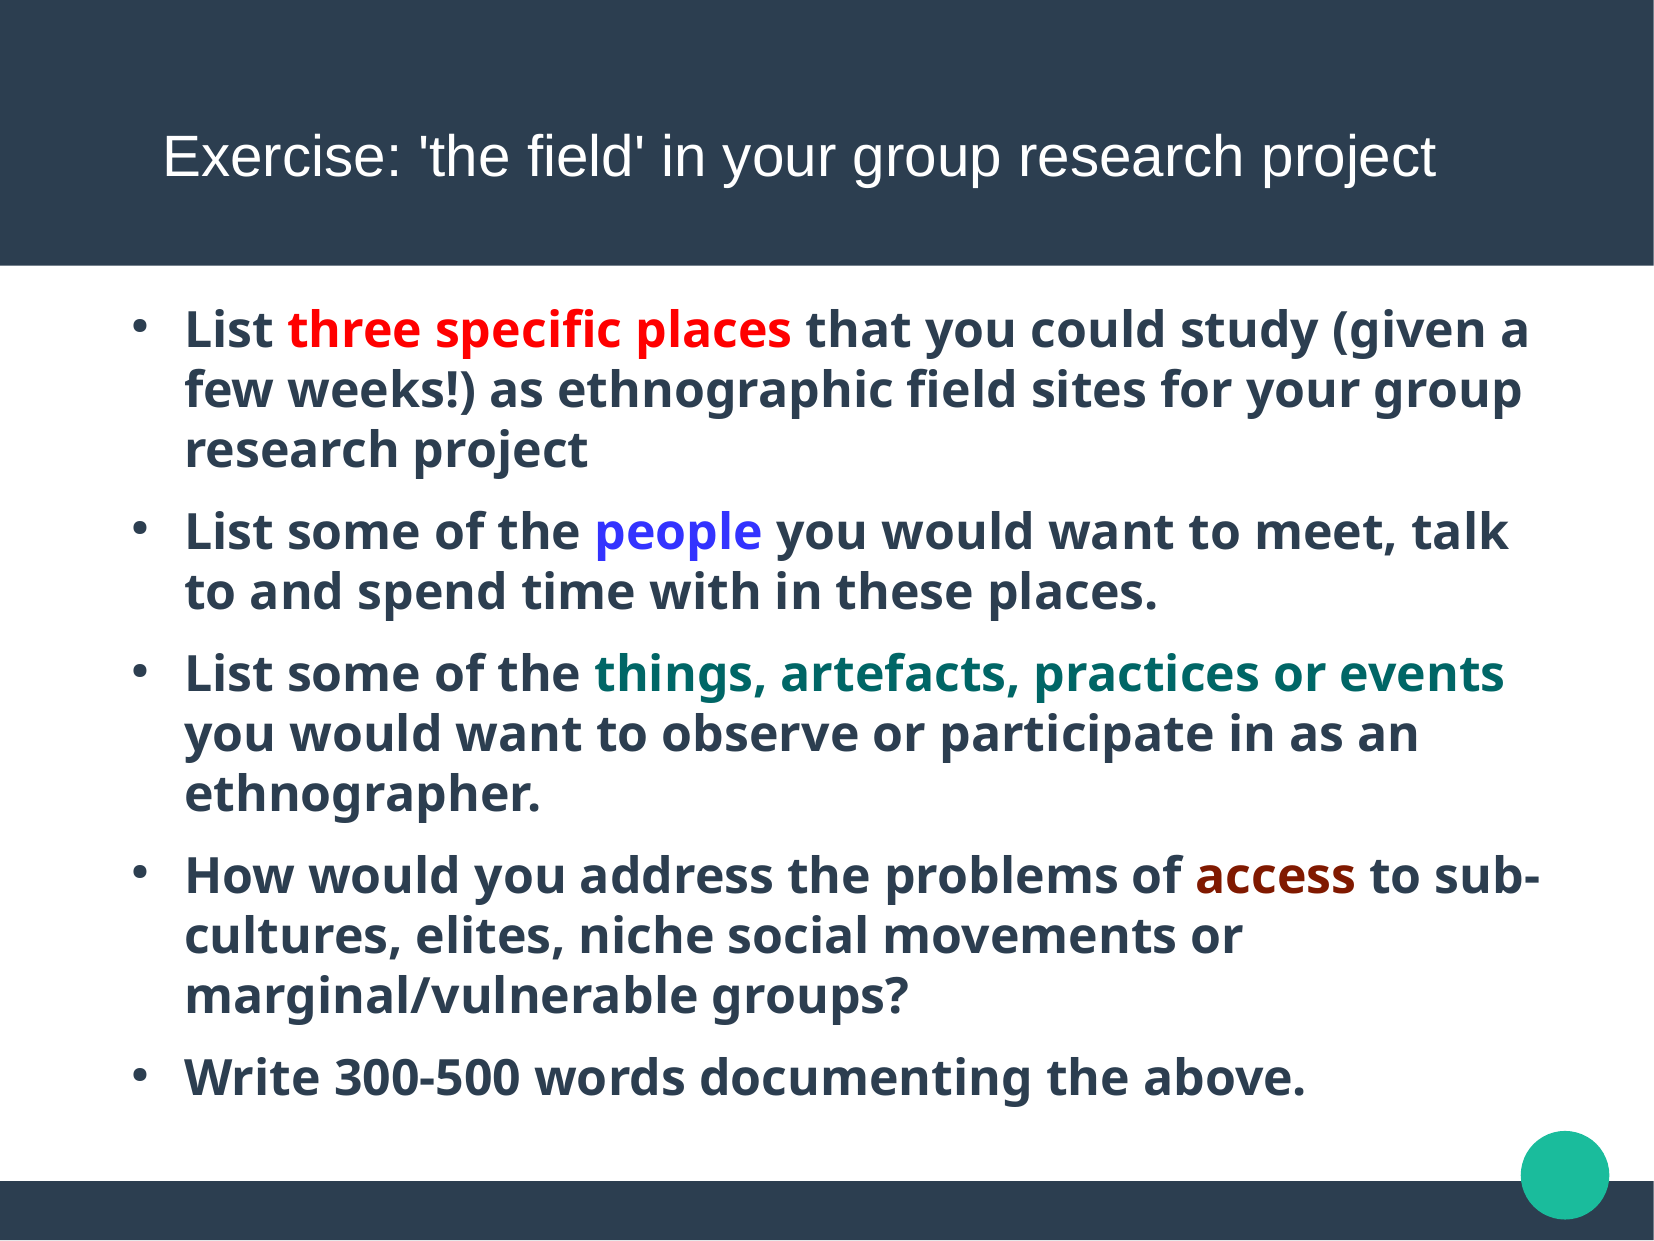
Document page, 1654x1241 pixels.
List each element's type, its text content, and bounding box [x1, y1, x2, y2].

list List three specific places that you could study (given a few weeks!) as ethnographic field sites for your group research project List some of the people you would want to meet, talk to and spend time with in these places. List some of the things, artefacts, practices or events you would want to observe or participate in as an ethnographer. How would you address the problems of access to sub-cultures, elites, niche social movements or marginal/vulnerable groups? Write 300-500 words documenting the above. [82, 290, 1571, 1010]
title Exercise: 'the field' in your group research project [82, 49, 1571, 257]
